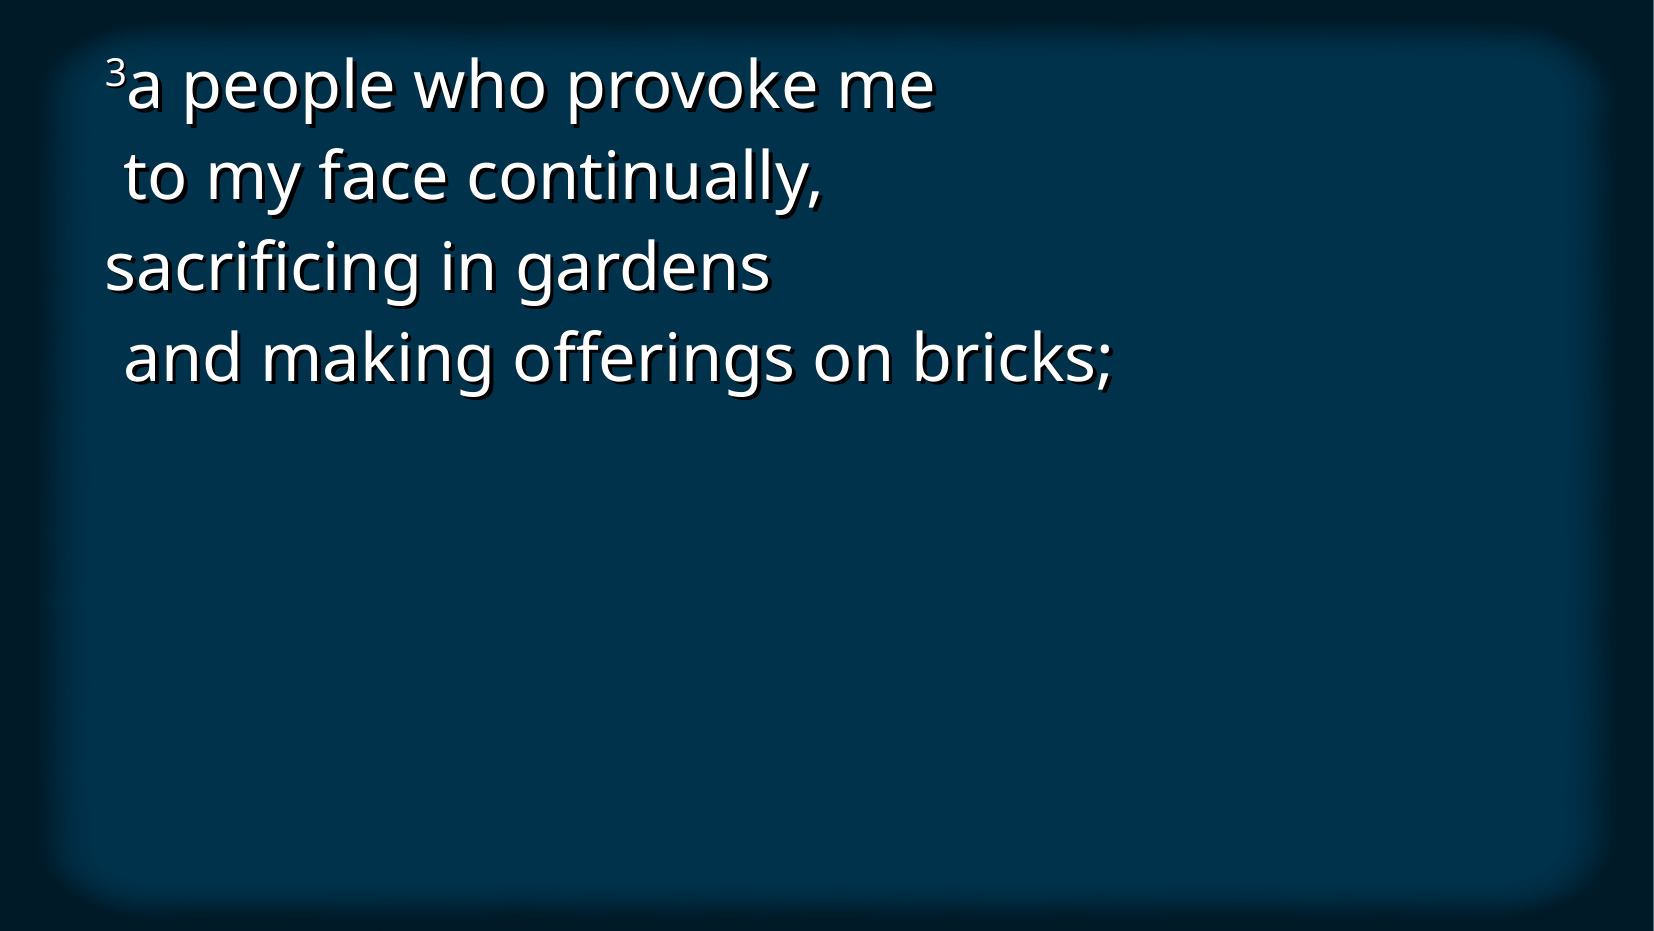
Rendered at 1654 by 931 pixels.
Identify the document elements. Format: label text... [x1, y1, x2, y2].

text_box 3a people who provoke me to my face continually, sacrificing in gardens and making offerings on bricks; [90, 30, 1576, 400]
picture [0, 0, 1654, 931]
